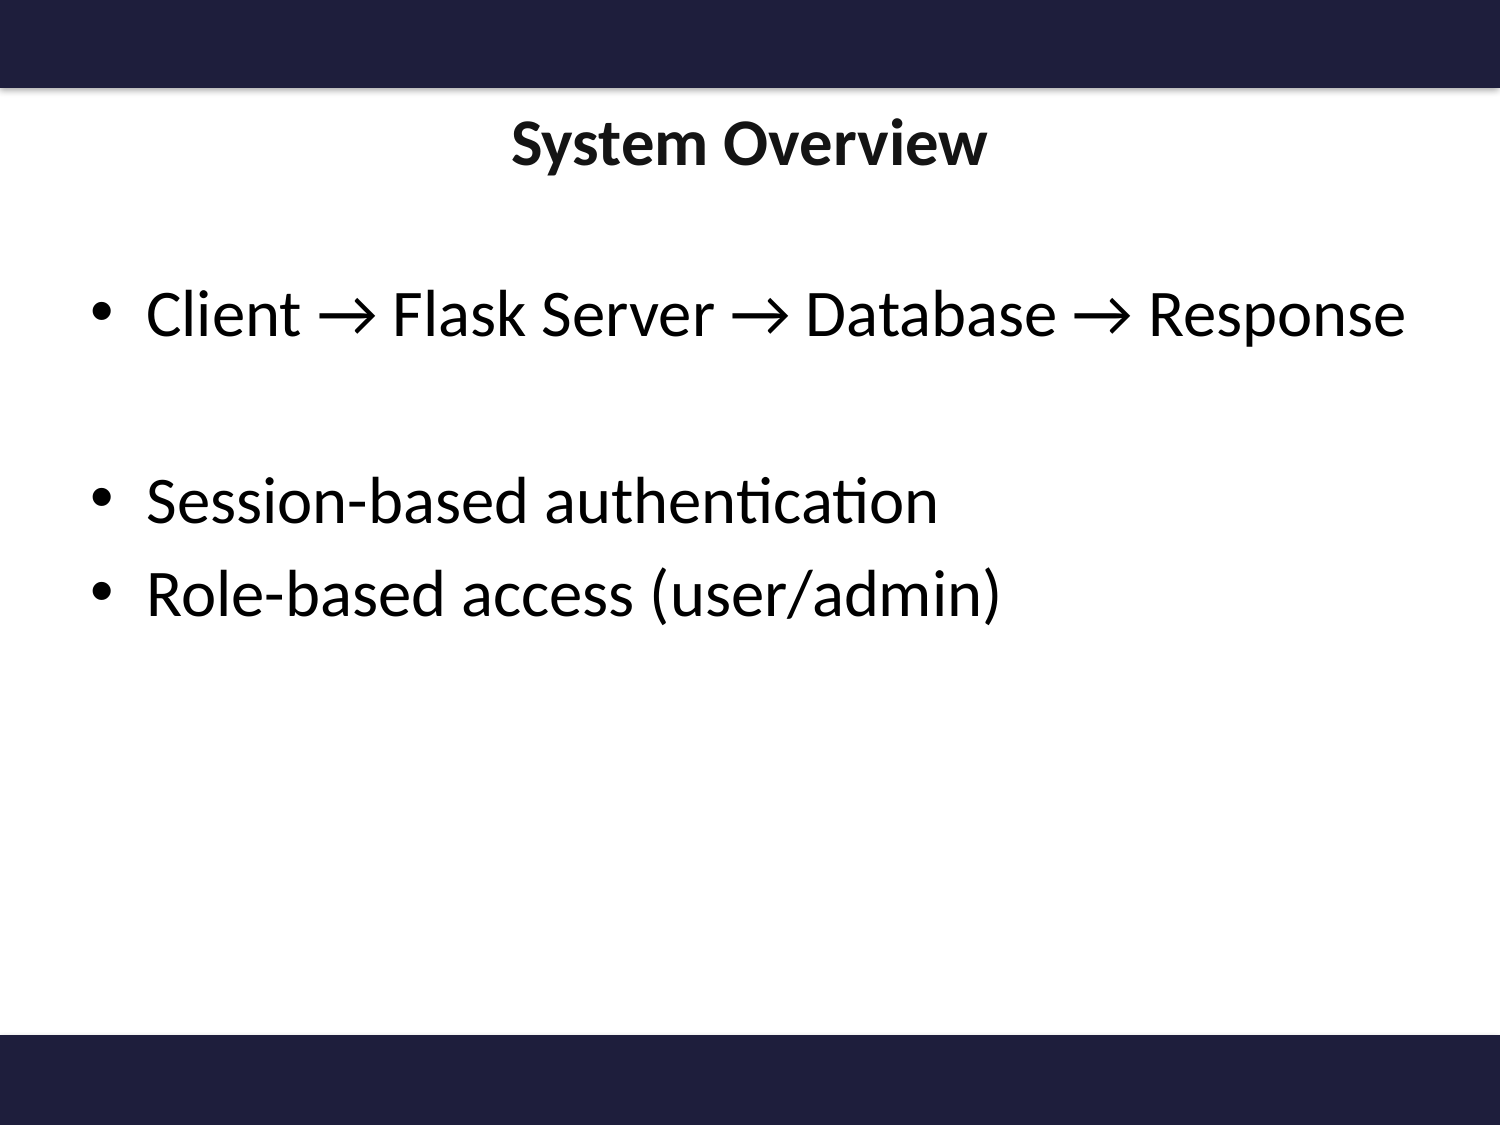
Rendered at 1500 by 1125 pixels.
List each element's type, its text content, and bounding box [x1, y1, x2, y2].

text_box [0, 0, 1500, 88]
title System Overview [75, 88, 1425, 233]
list Client → Flask Server → Database → Response Session-based authentication Role-based access (user/admin) [75, 262, 1425, 1005]
text_box [0, 1035, 1500, 1125]
